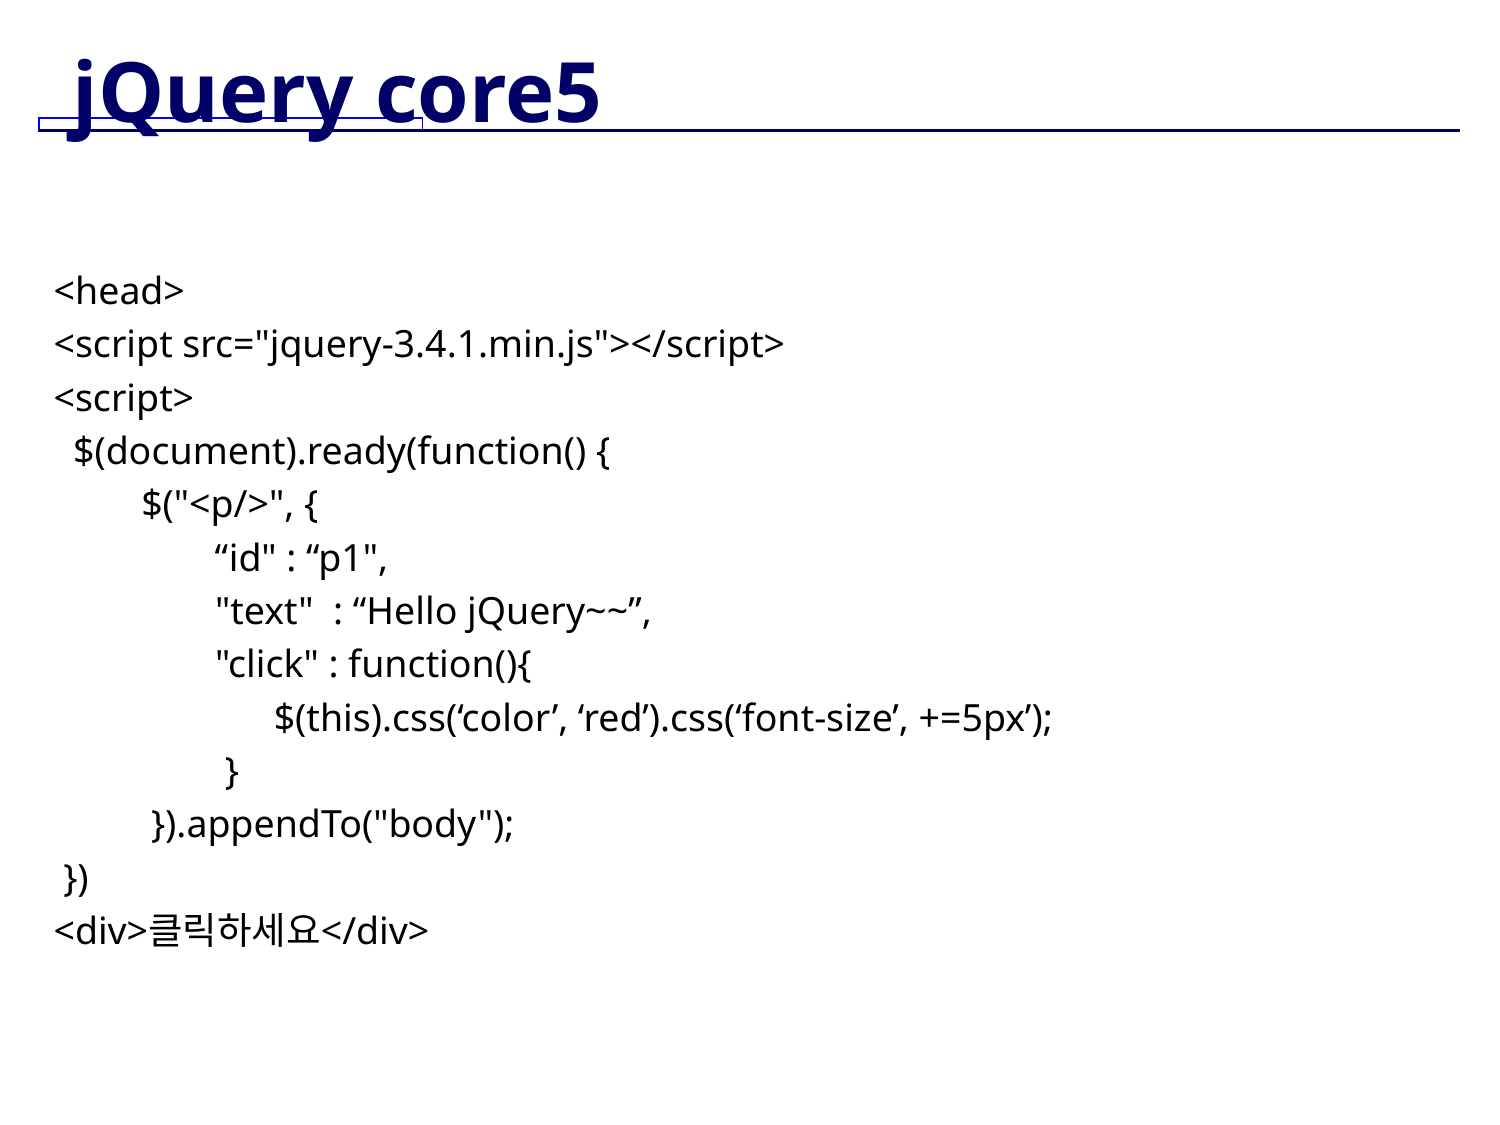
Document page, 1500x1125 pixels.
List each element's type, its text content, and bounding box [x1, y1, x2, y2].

title jQuery core5 [58, 31, 1077, 110]
list <head> <script src="jquery-3.4.1.min.js"></script> <script> $(document).ready(function() { $("<p/>", { “id" : “p1", "text" : “Hello jQuery~~”, "click" : function(){ $(this).css(‘color’, ‘red’).css(‘font-size’, +=5px’); } }).appendTo("body"); }) <div>클릭하세요</div> [38, 206, 1460, 1035]
